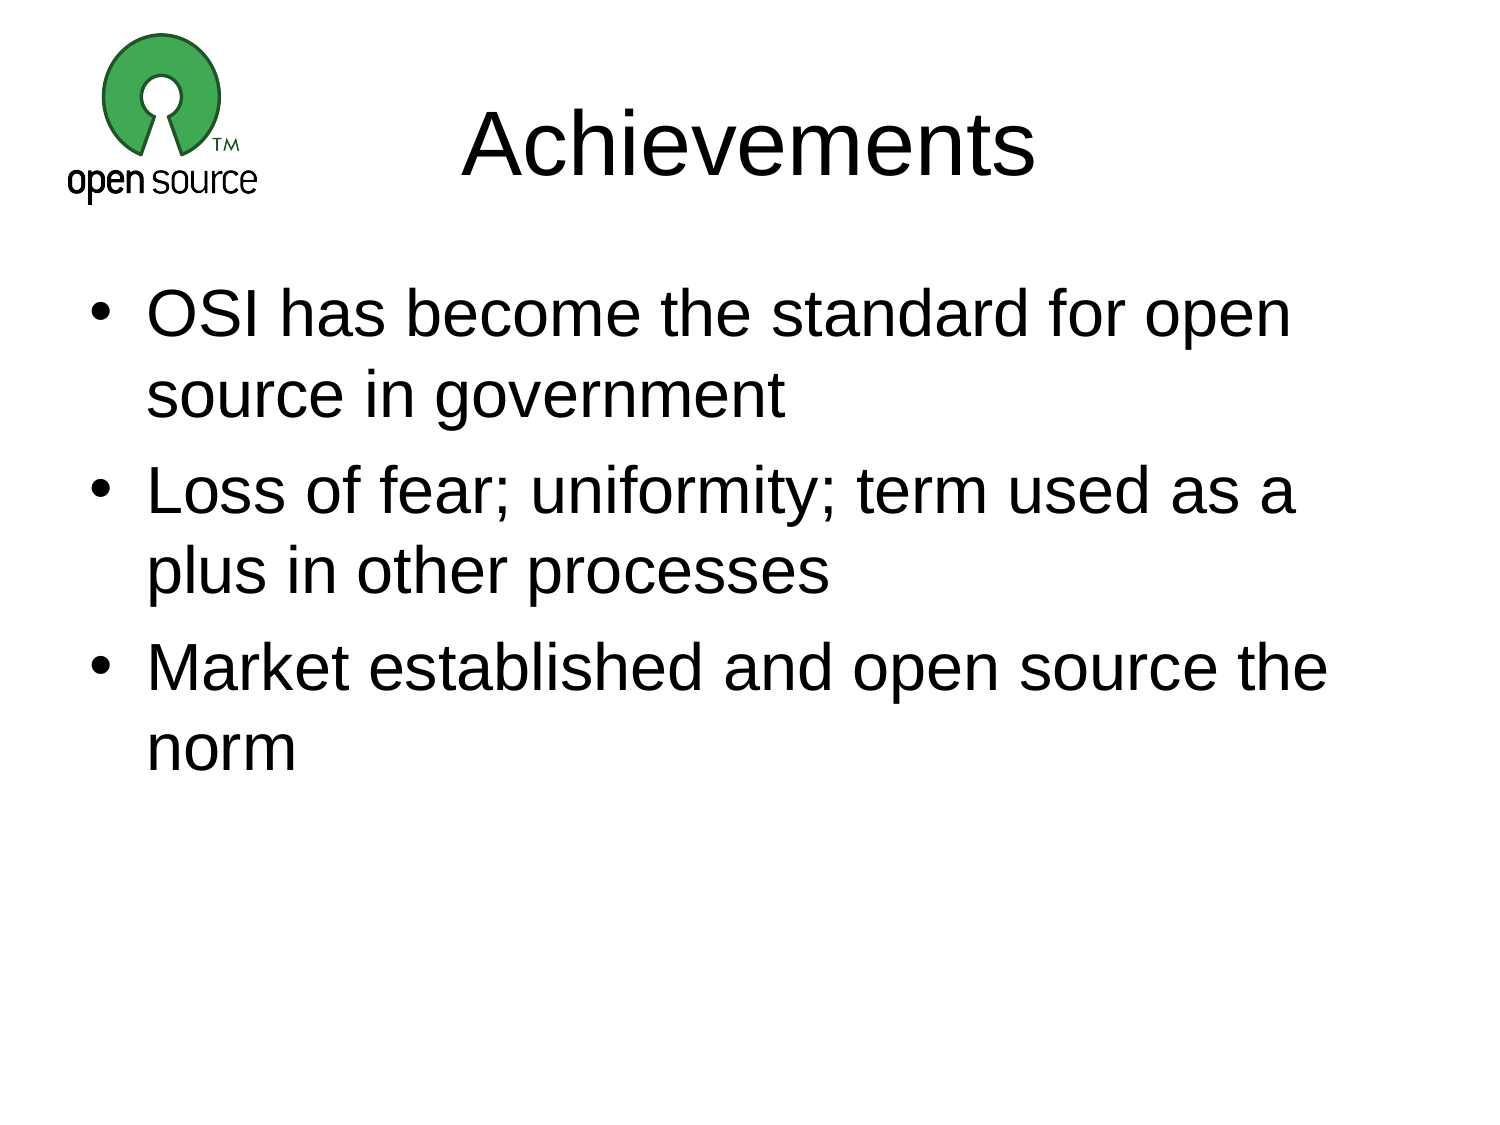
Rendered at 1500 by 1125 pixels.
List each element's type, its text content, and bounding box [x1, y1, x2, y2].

title Achievements [75, 45, 1426, 233]
picture [68, 33, 257, 205]
list OSI has become the standard for open source in government Loss of fear; uniformity; term used as a plus in other processes Market established and open source the norm [75, 262, 1426, 1005]
